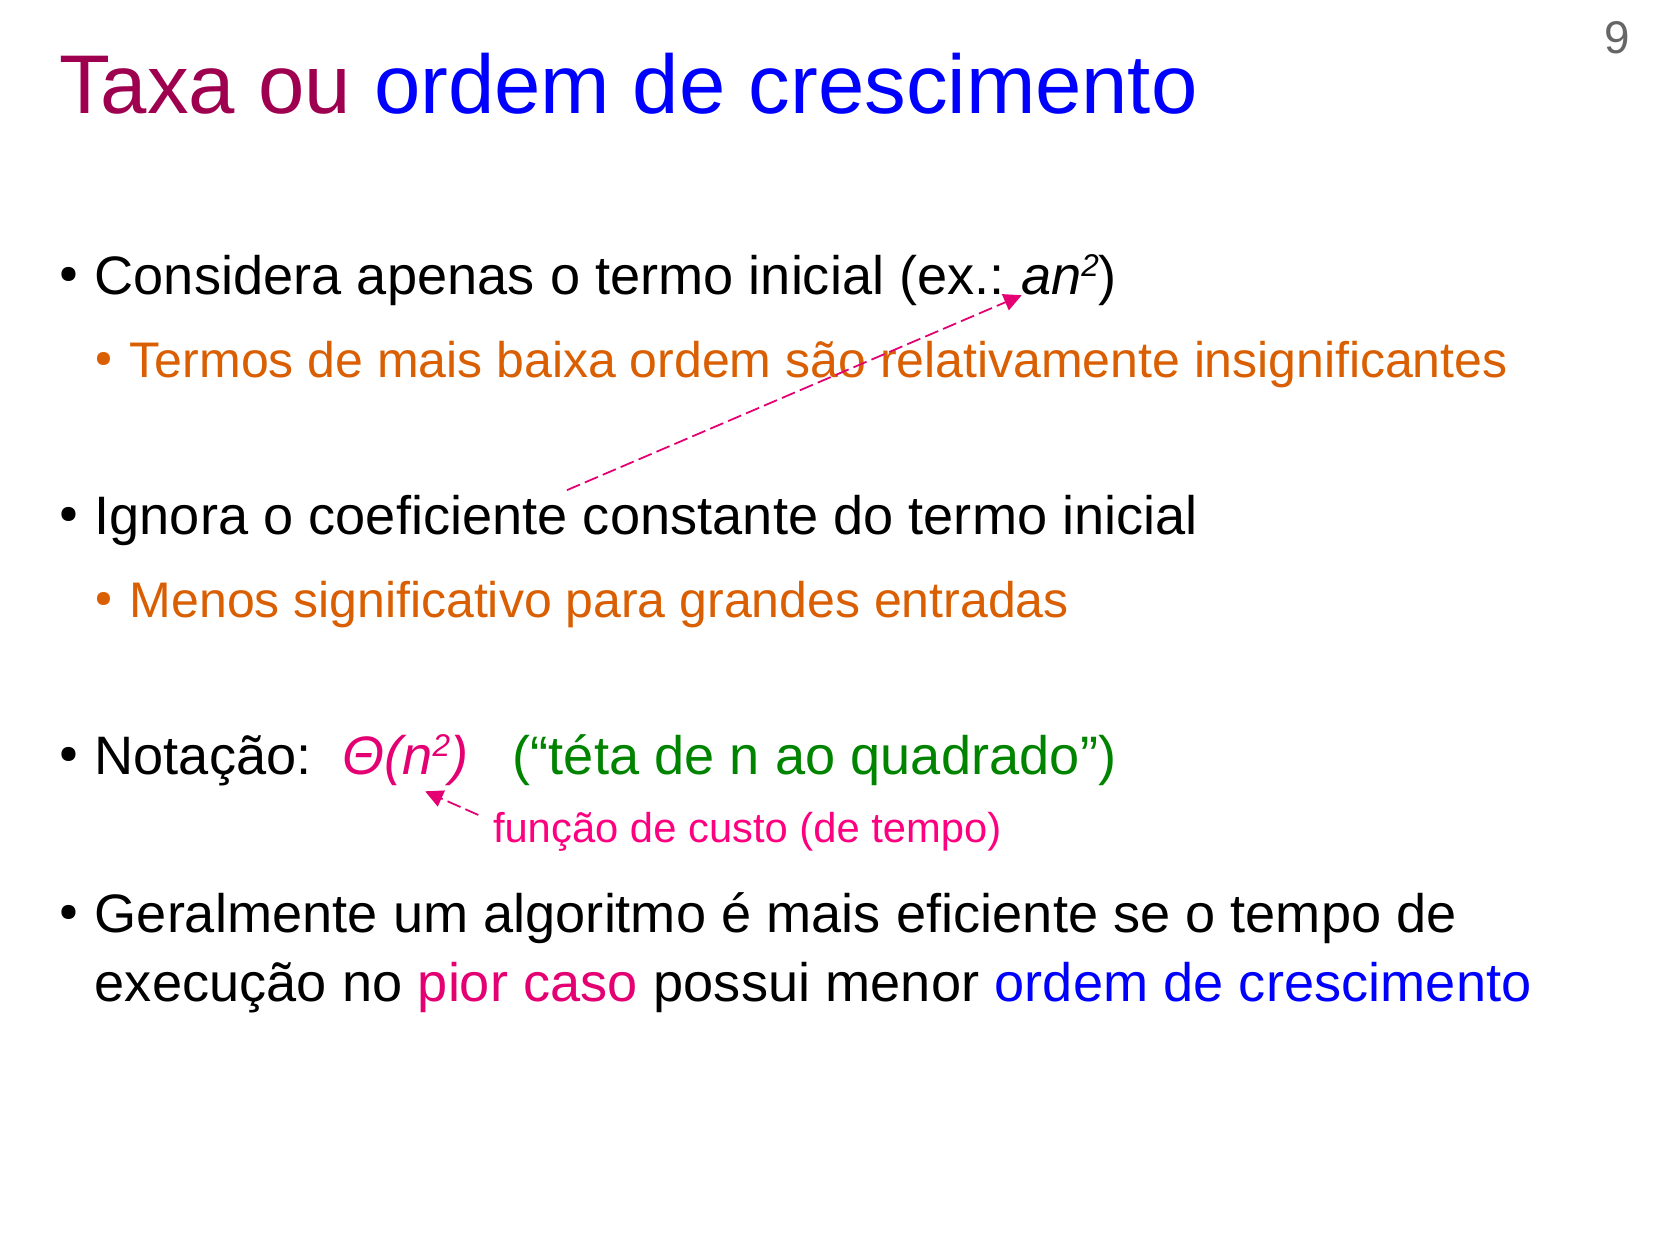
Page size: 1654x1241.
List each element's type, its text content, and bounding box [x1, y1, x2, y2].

text_box função de custo (de tempo) [478, 797, 1323, 859]
list Considera apenas o termo inicial (ex.: an2) Termos de mais baixa ordem são relativamente insignificantes Ignora o coeficiente constante do termo inicial Menos significativo para grandes entradas Notação: Θ(n2) (“téta de n ao quadrado”) Geralmente um algoritmo é mais eficiente se o tempo de execução no pior caso possui menor ordem de crescimento [59, 236, 1595, 1211]
title Taxa ou ordem de crescimento [59, 29, 1595, 148]
